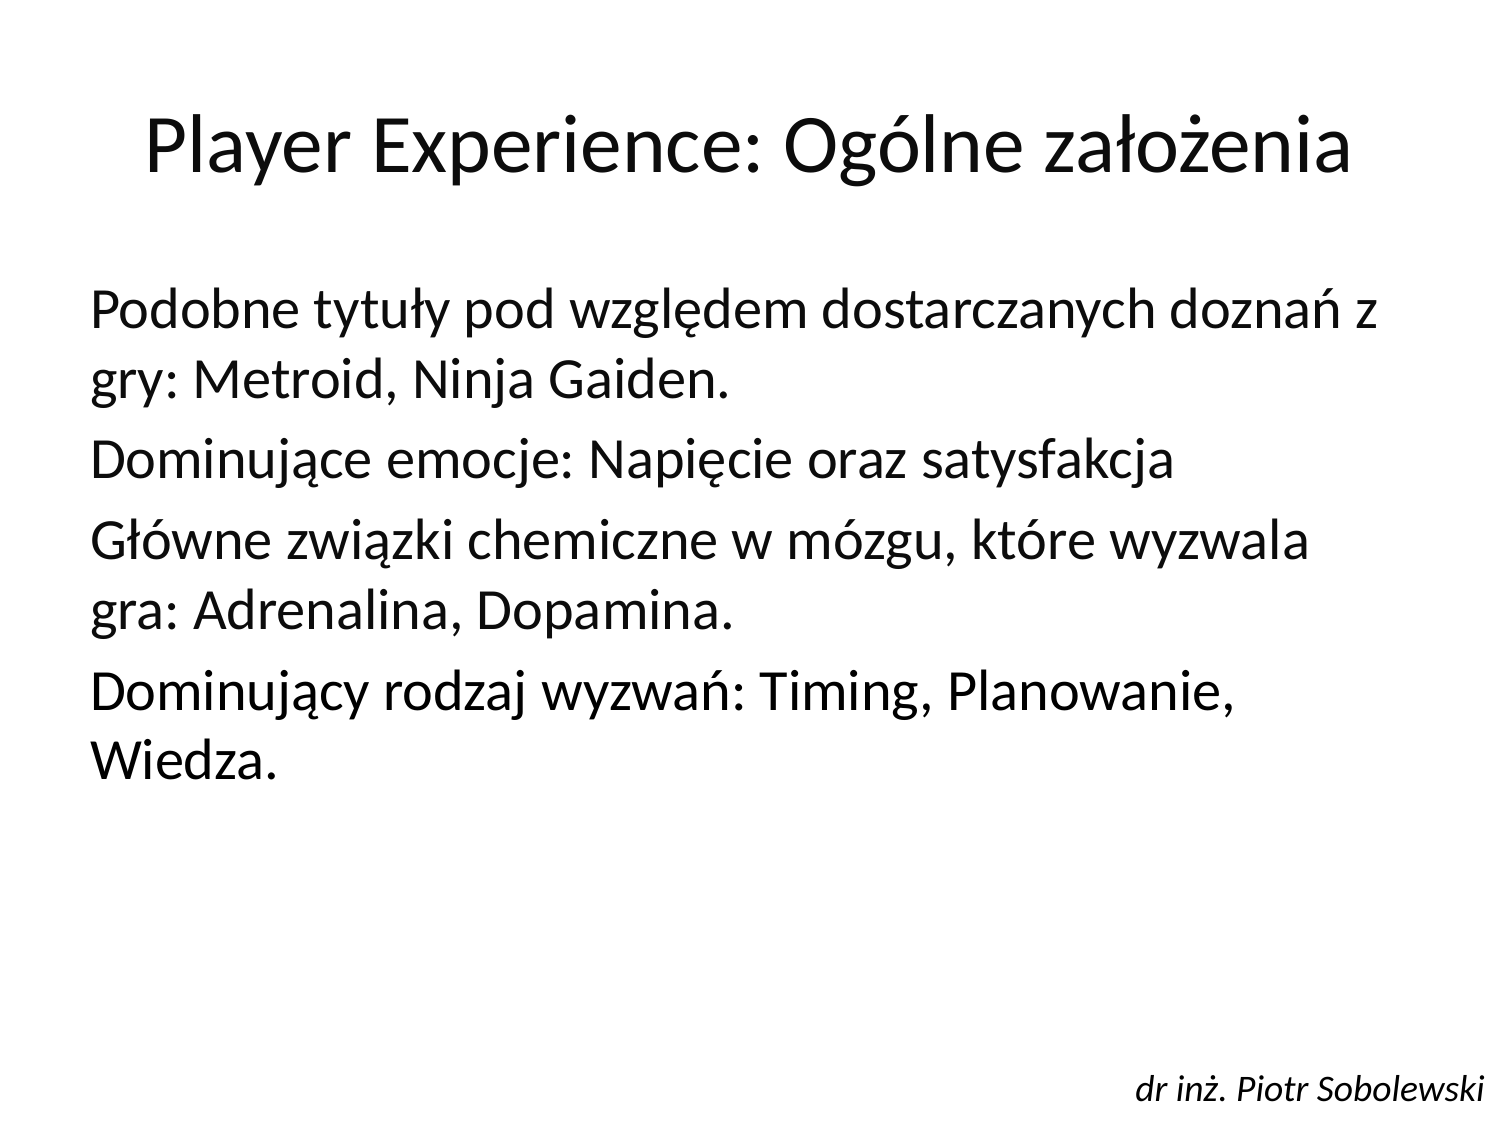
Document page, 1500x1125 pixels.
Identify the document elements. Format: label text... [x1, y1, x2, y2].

title Player Experience: Ogólne założenia [75, 45, 1425, 233]
list Podobne tytuły pod względem dostarczanych doznań z gry: Metroid, Ninja Gaiden. Dominujące emocje: Napięcie oraz satysfakcja Główne związki chemiczne w mózgu, które wyzwala gra: Adrenalina, Dopamina. Dominujący rodzaj wyzwań: Timing, Planowanie, Wiedza. [75, 262, 1425, 1005]
text_box dr inż. Piotr Sobolewski [823, 1049, 1500, 1125]
